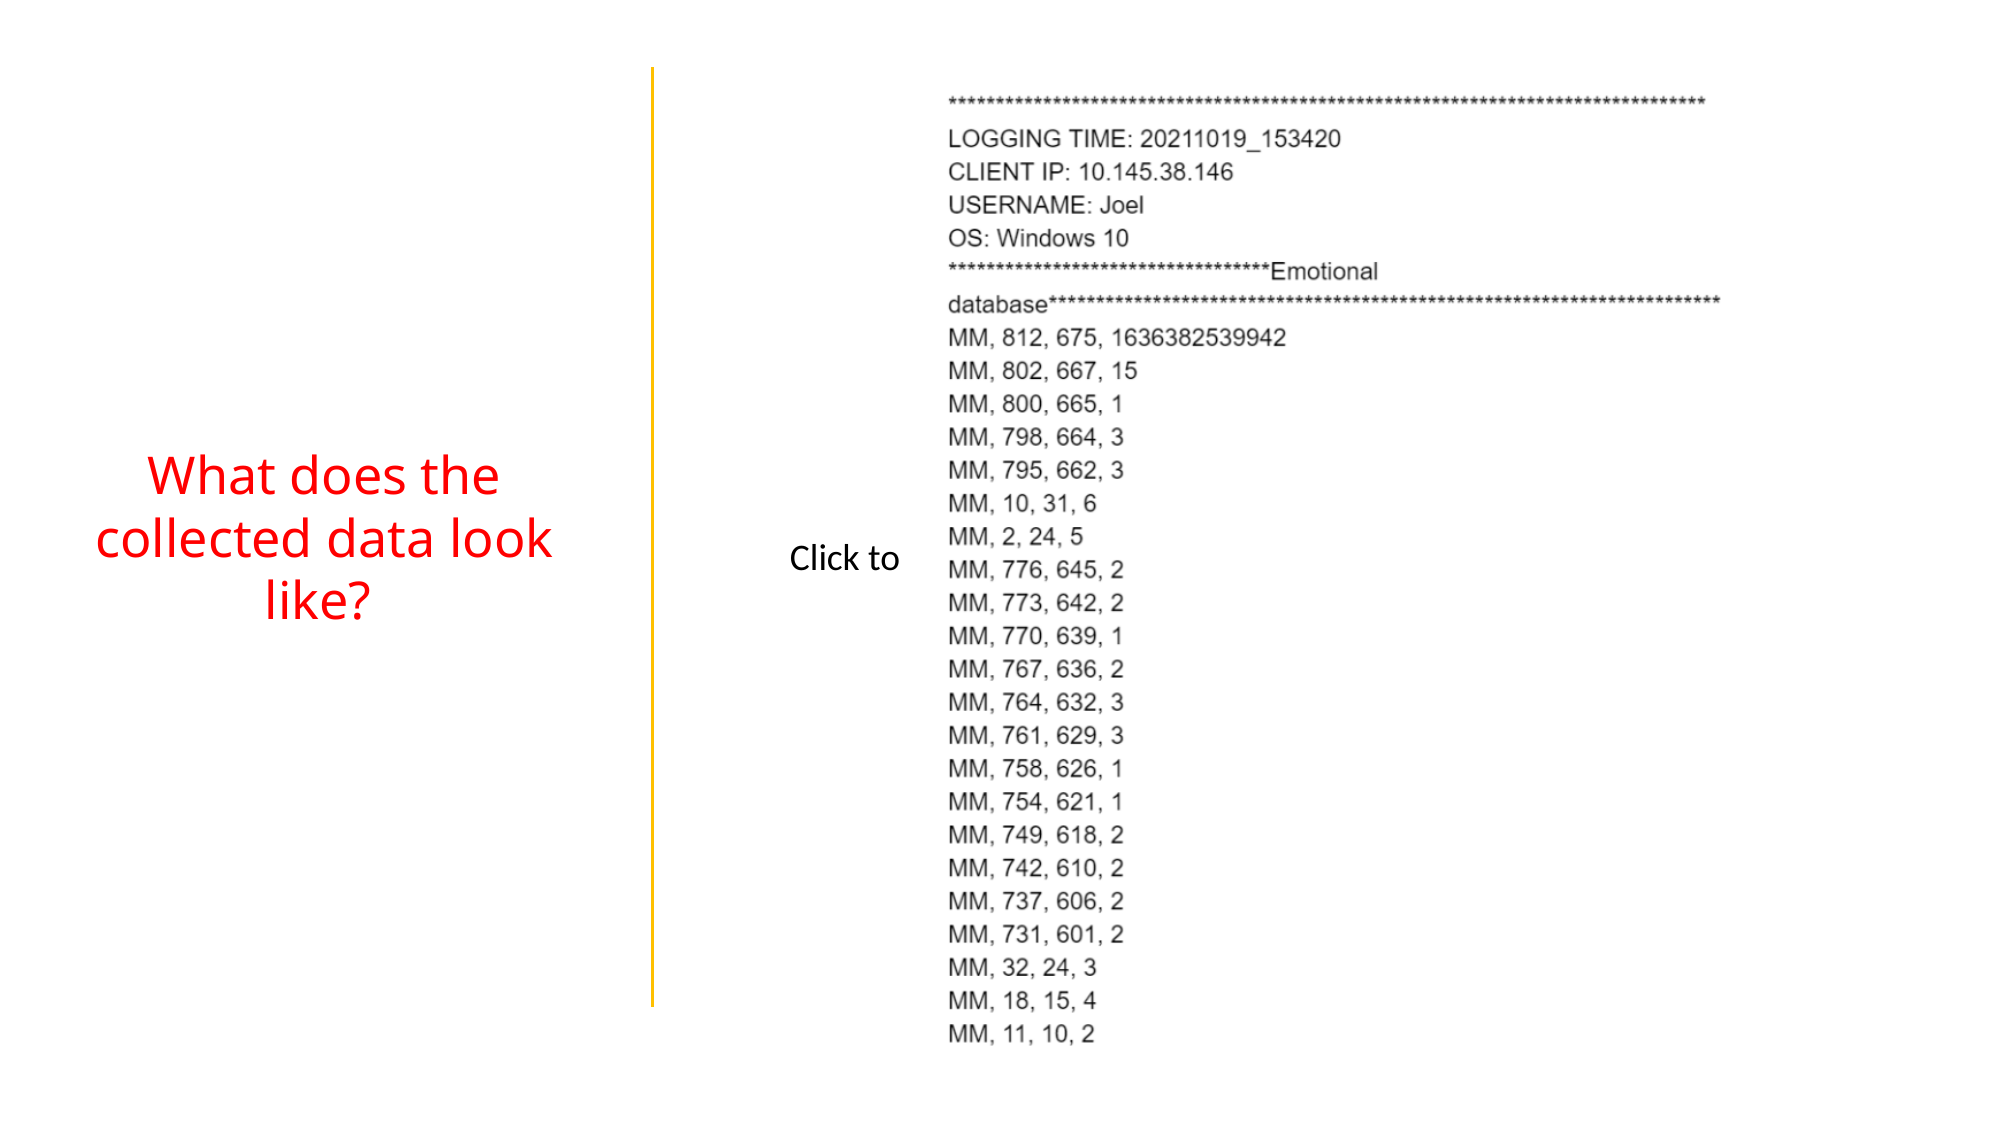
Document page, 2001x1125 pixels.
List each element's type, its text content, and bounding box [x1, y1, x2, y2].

text_box Click to add text [774, 525, 910, 586]
picture [910, 67, 1721, 1054]
text_box What does the collected data look like? [30, 435, 619, 640]
